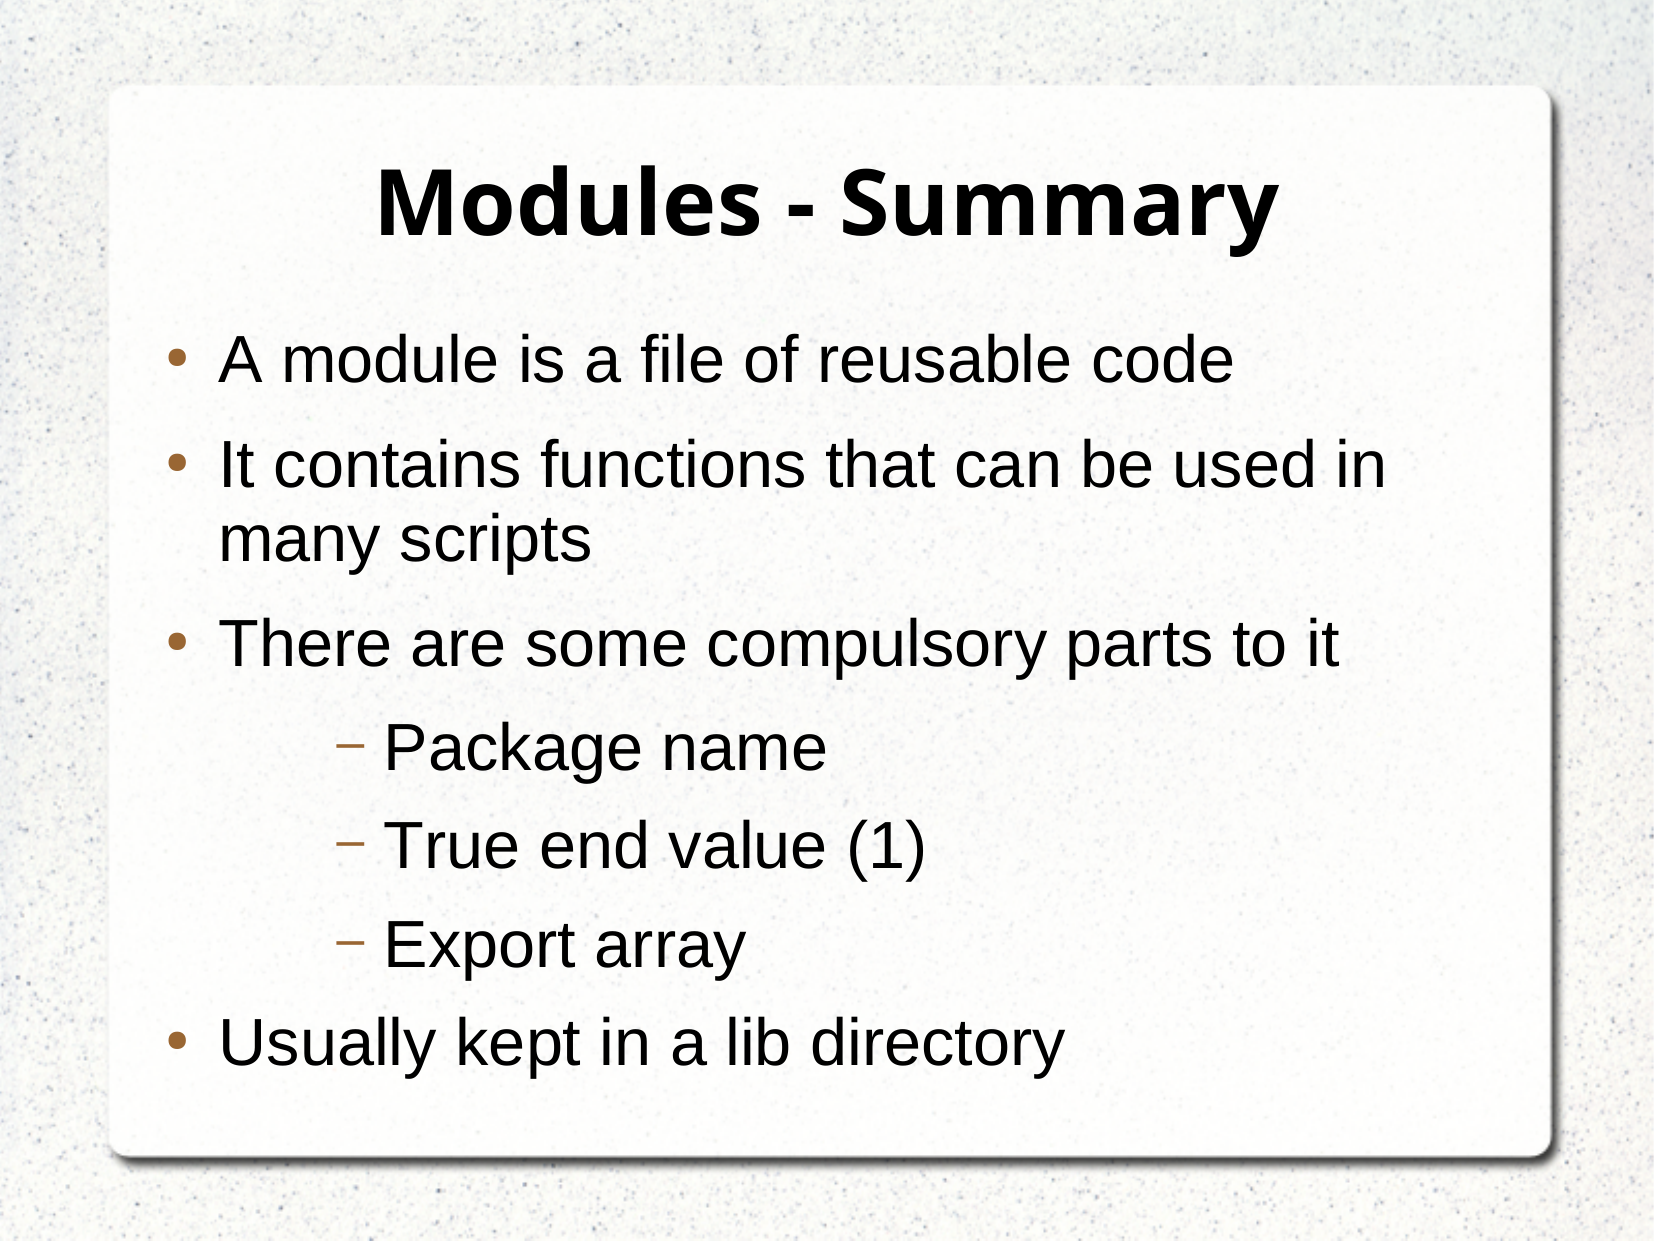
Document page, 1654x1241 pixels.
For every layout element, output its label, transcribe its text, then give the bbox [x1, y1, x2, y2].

picture [0, 0, 1654, 1241]
list A module is a file of reusable code It contains functions that can be used in many scripts There are some compulsory parts to it Package name True end value (1) Export array Usually kept in a lib directory [147, 322, 1506, 1079]
title Modules - Summary [118, 96, 1536, 304]
